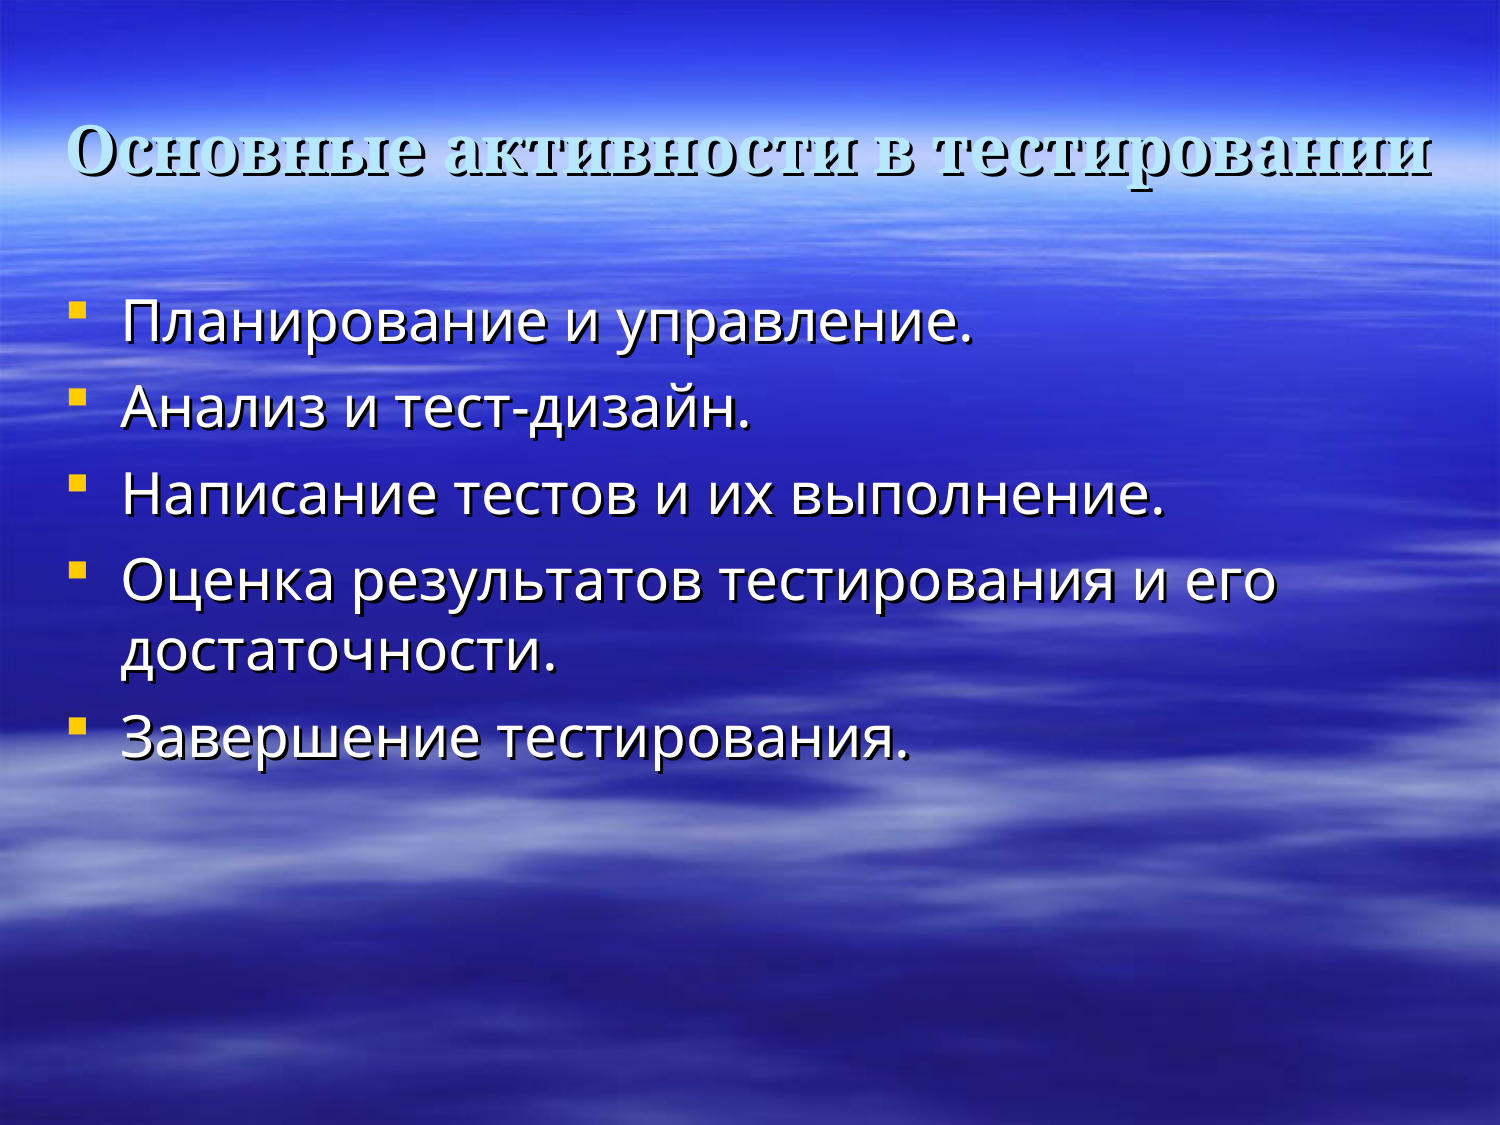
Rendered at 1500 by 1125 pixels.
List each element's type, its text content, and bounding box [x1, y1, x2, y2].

text_box Планирование и управление. Анализ и тест-дизайн. Написание тестов и их выполнение. Оценка результатов тестирования и его достаточности. Завершение тестирования. [49, 274, 1451, 1001]
title Основные активности в тестировании [49, 28, 1446, 265]
picture [0, 0, 1500, 1125]
